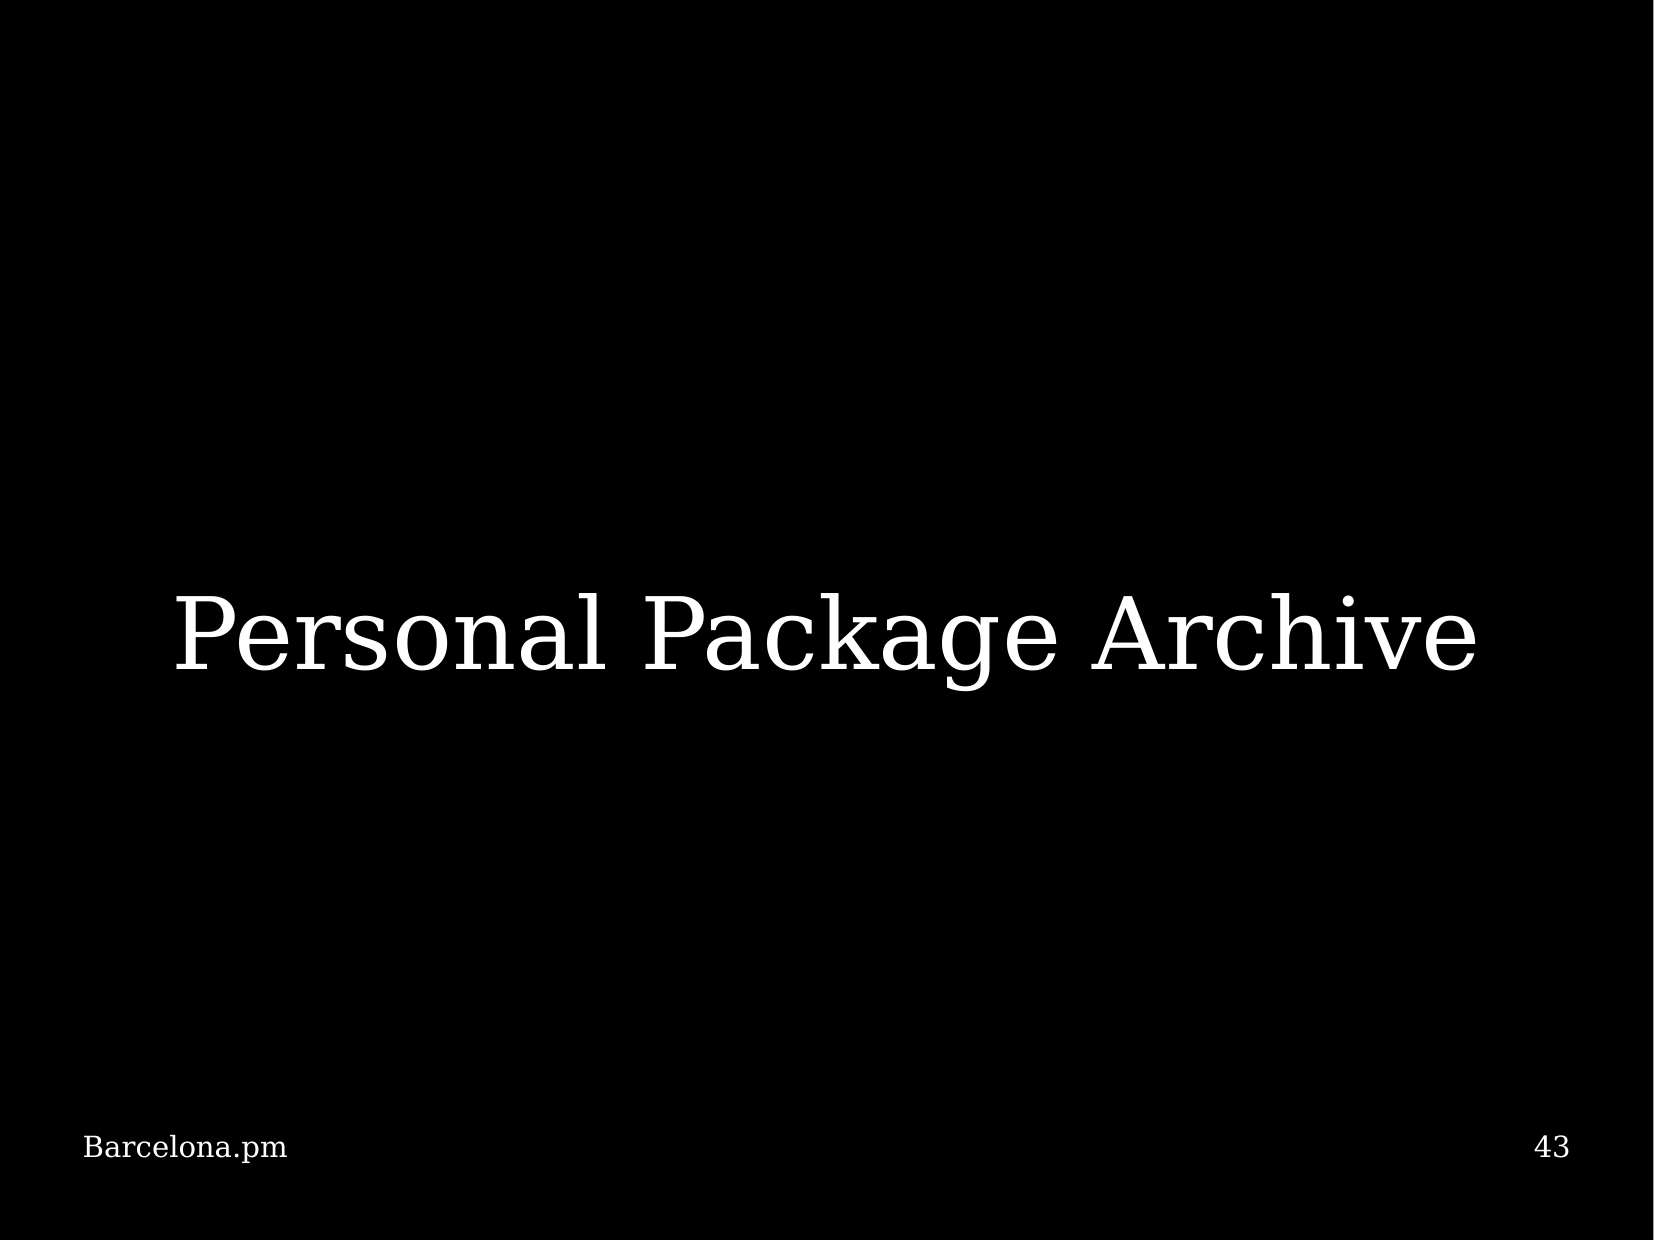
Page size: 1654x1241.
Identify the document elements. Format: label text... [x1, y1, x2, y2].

title Personal Package Archive [82, 116, 1571, 1124]
